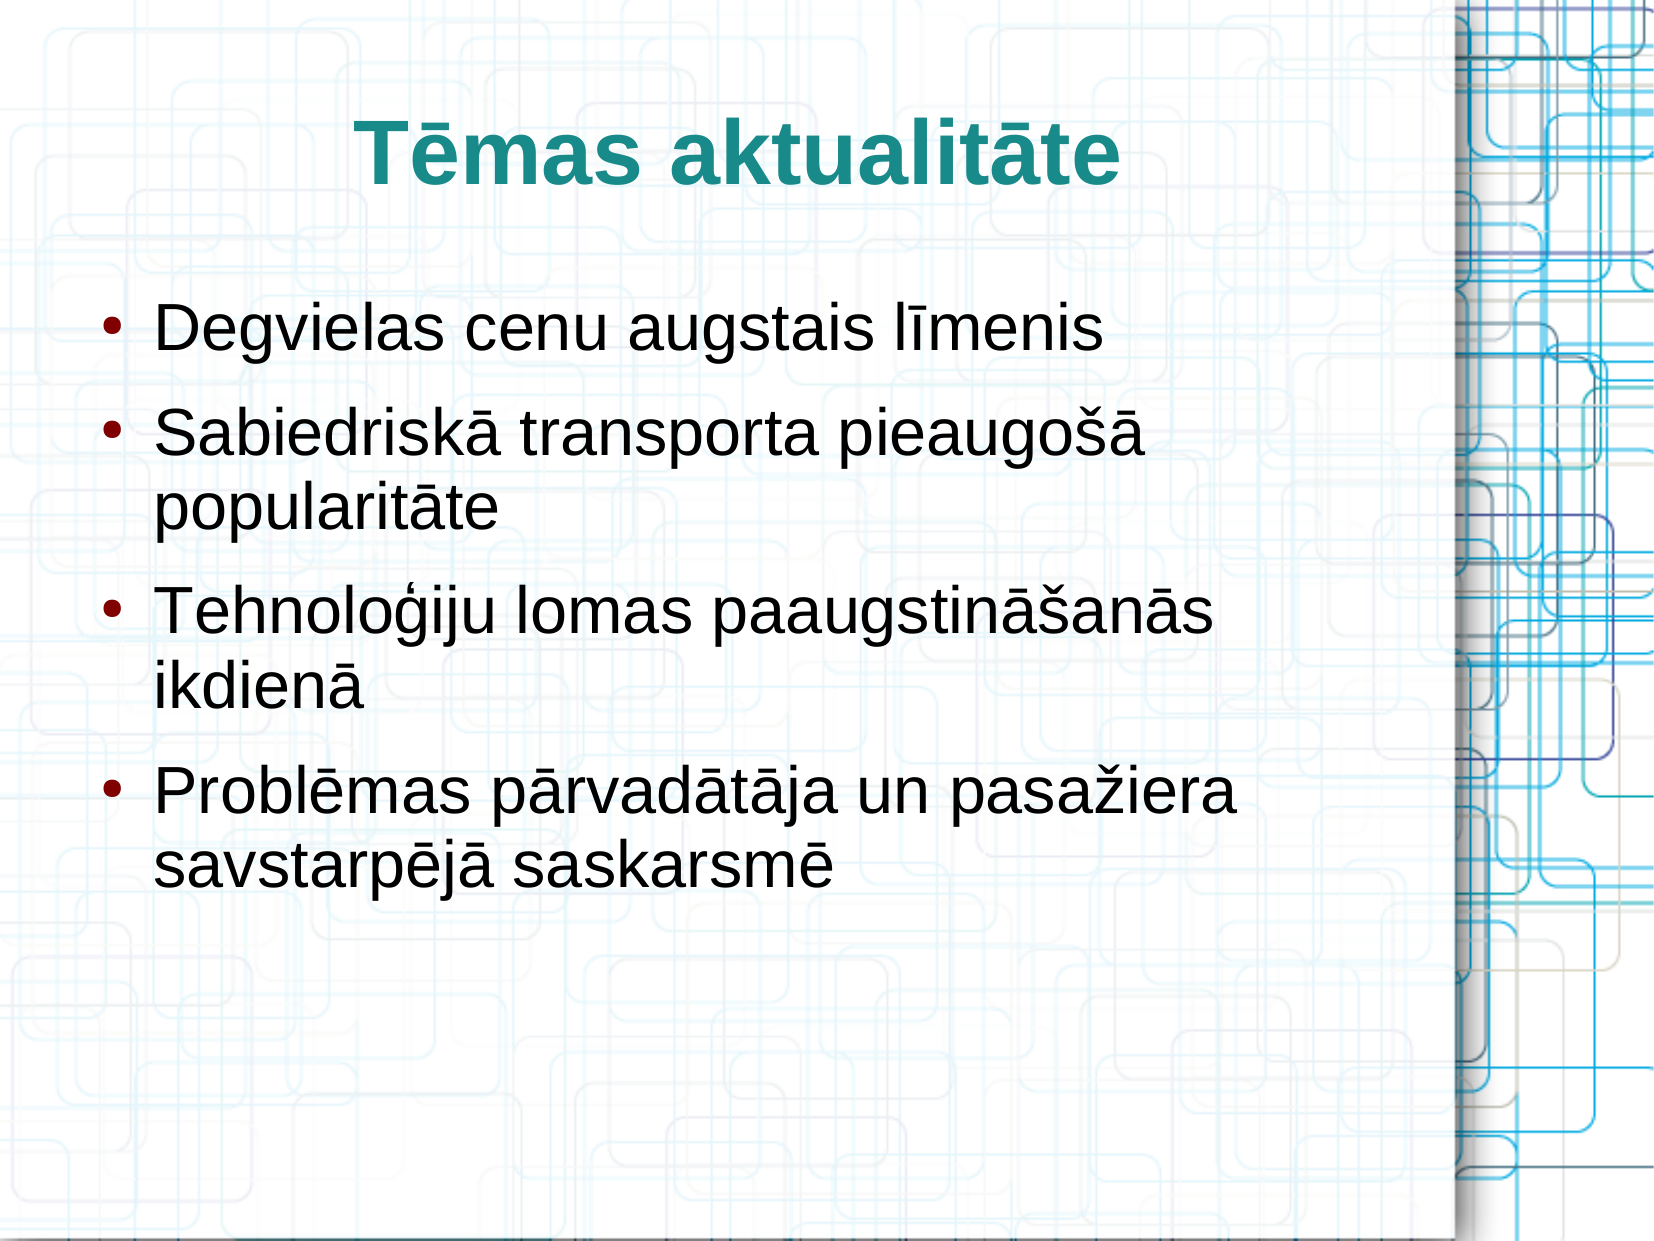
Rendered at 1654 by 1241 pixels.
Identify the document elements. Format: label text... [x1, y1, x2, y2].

picture [0, 0, 1654, 1241]
list Degvielas cenu augstais līmenis Sabiedriskā transporta pieaugošā popularitāte Tehnoloģiju lomas paaugstināšanās ikdienā Problēmas pārvadātāja un pasažiera savstarpējā saskarsmē [82, 290, 1418, 1109]
title Tēmas aktualitāte [59, 49, 1418, 257]
